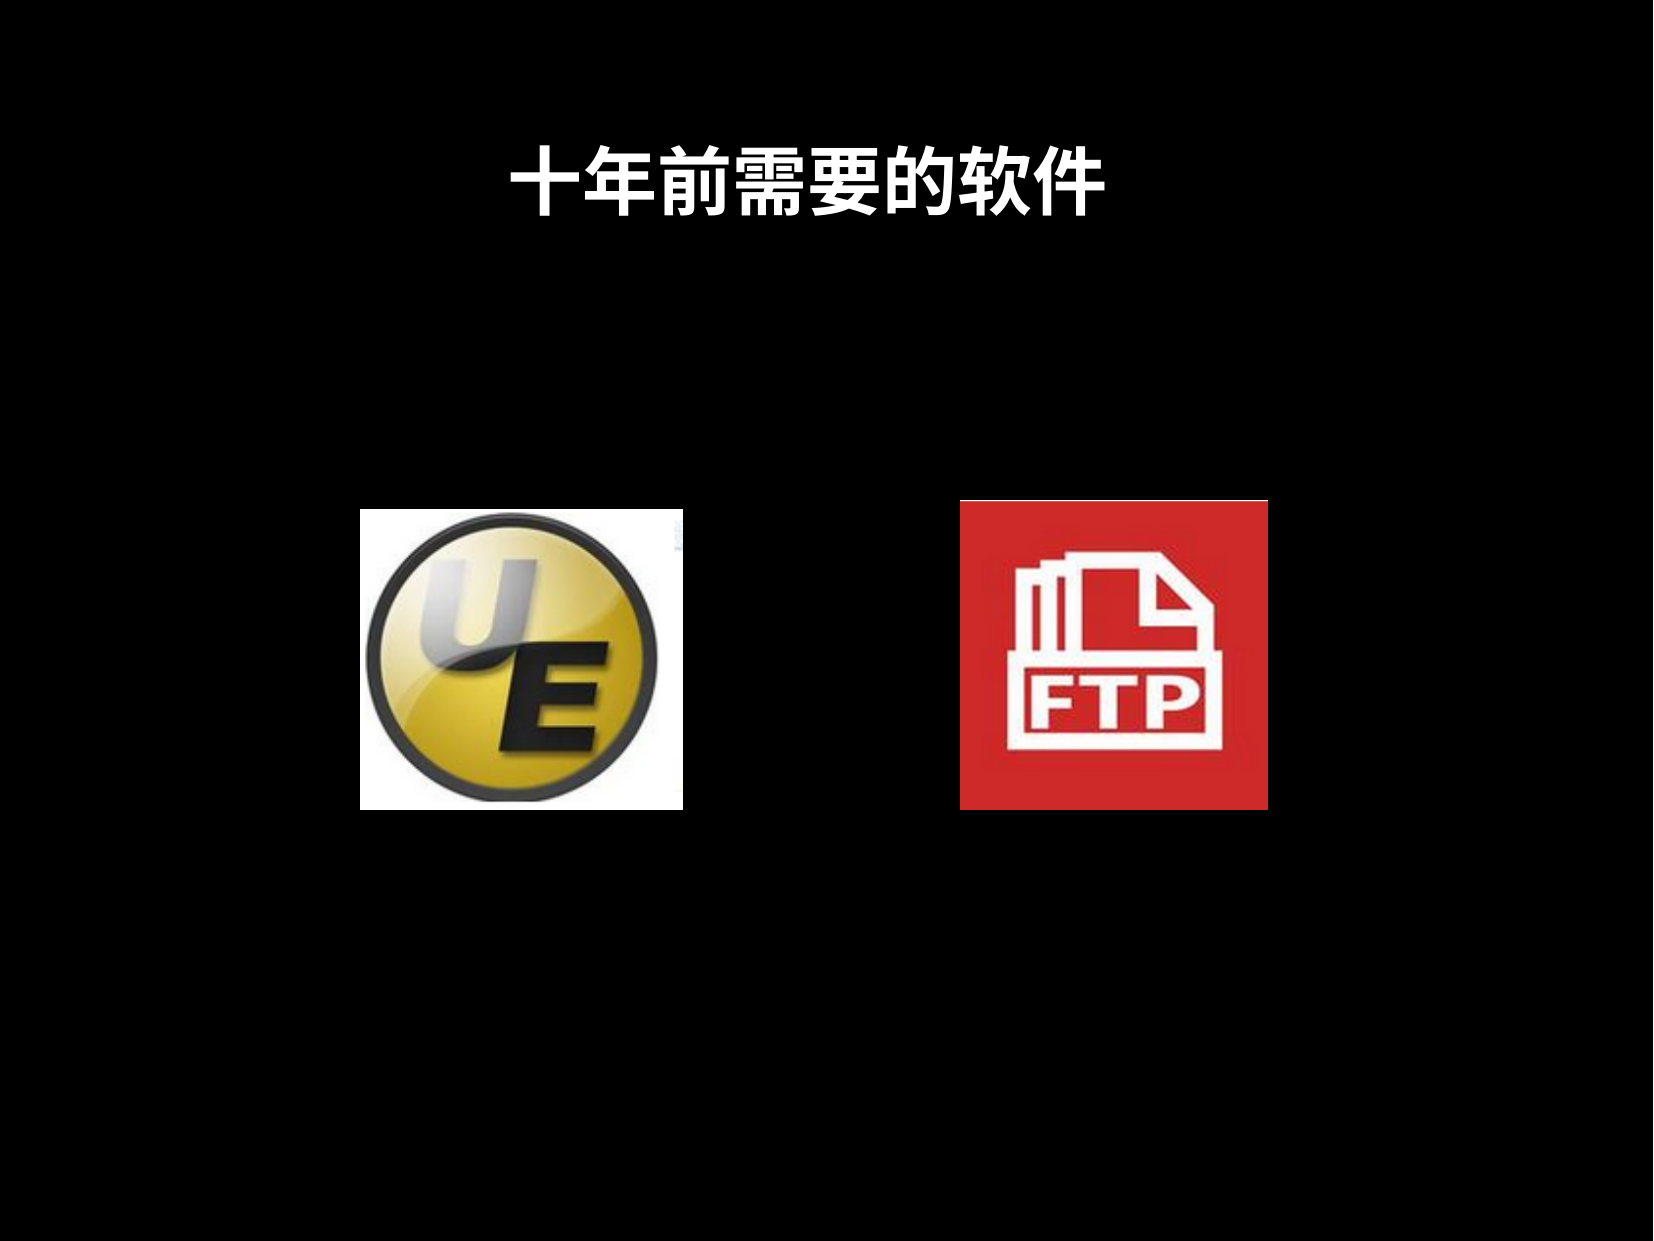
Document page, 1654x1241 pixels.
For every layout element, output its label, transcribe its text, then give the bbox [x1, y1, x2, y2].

picture [360, 509, 683, 811]
picture [960, 500, 1268, 811]
text_box 十年前需要的软件 [94, 115, 1521, 230]
